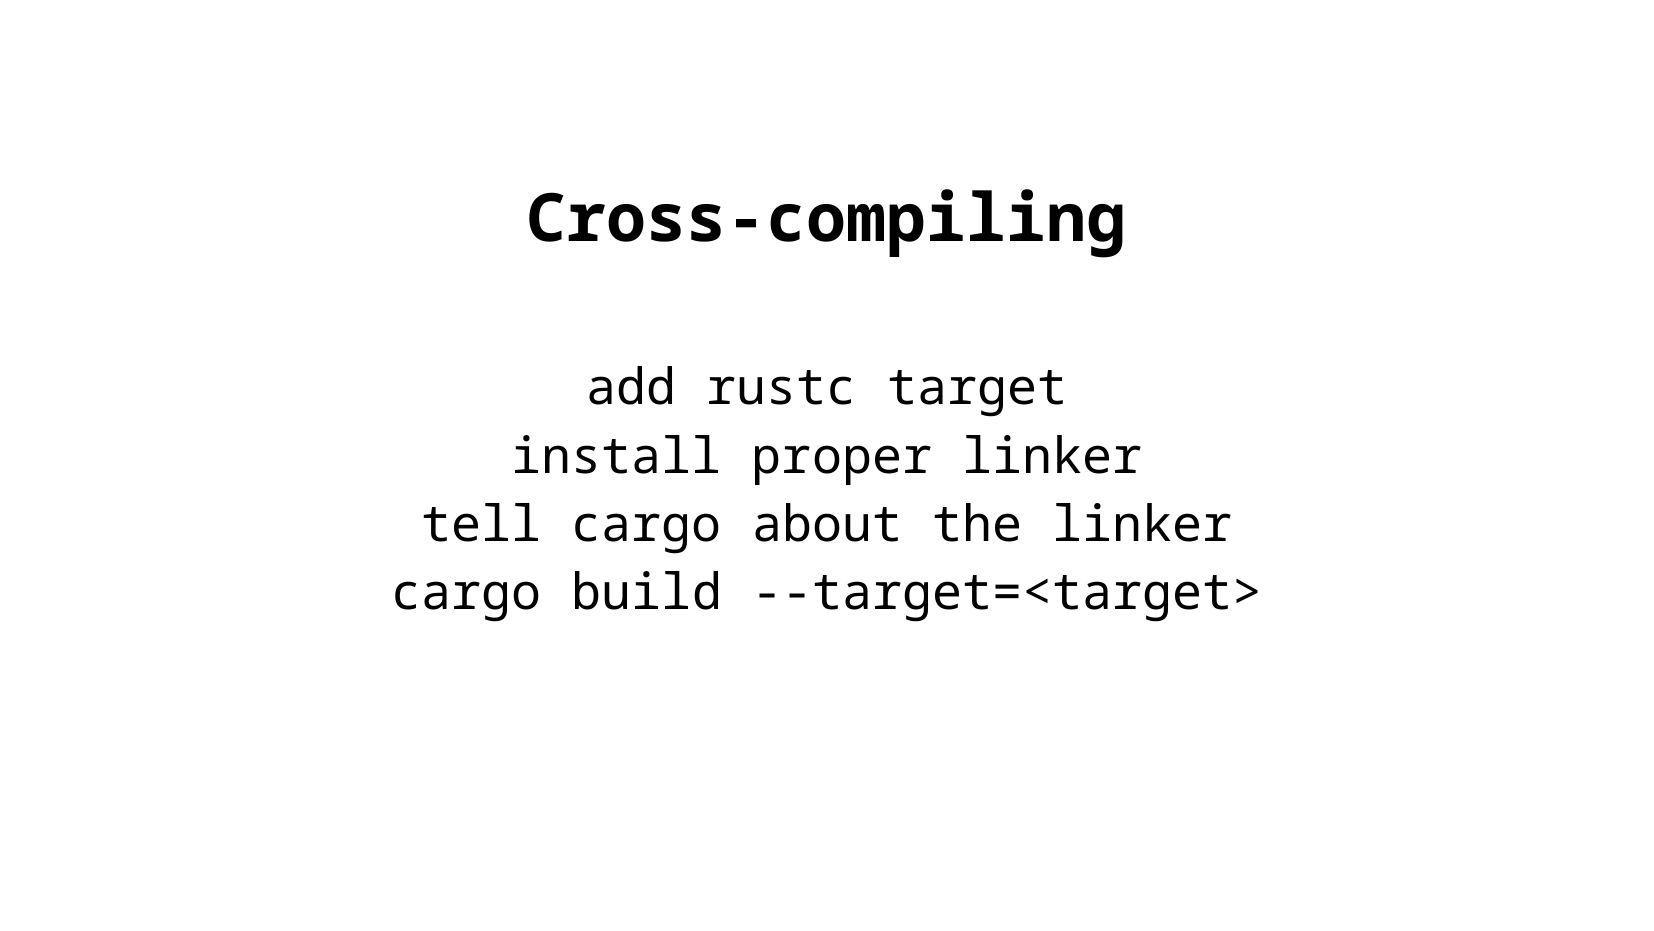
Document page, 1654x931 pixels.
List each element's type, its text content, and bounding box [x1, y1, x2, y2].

subtitle Cross-compiling add rustc target install proper linker tell cargo about the linker cargo build --target=<target> [82, 37, 1571, 758]
